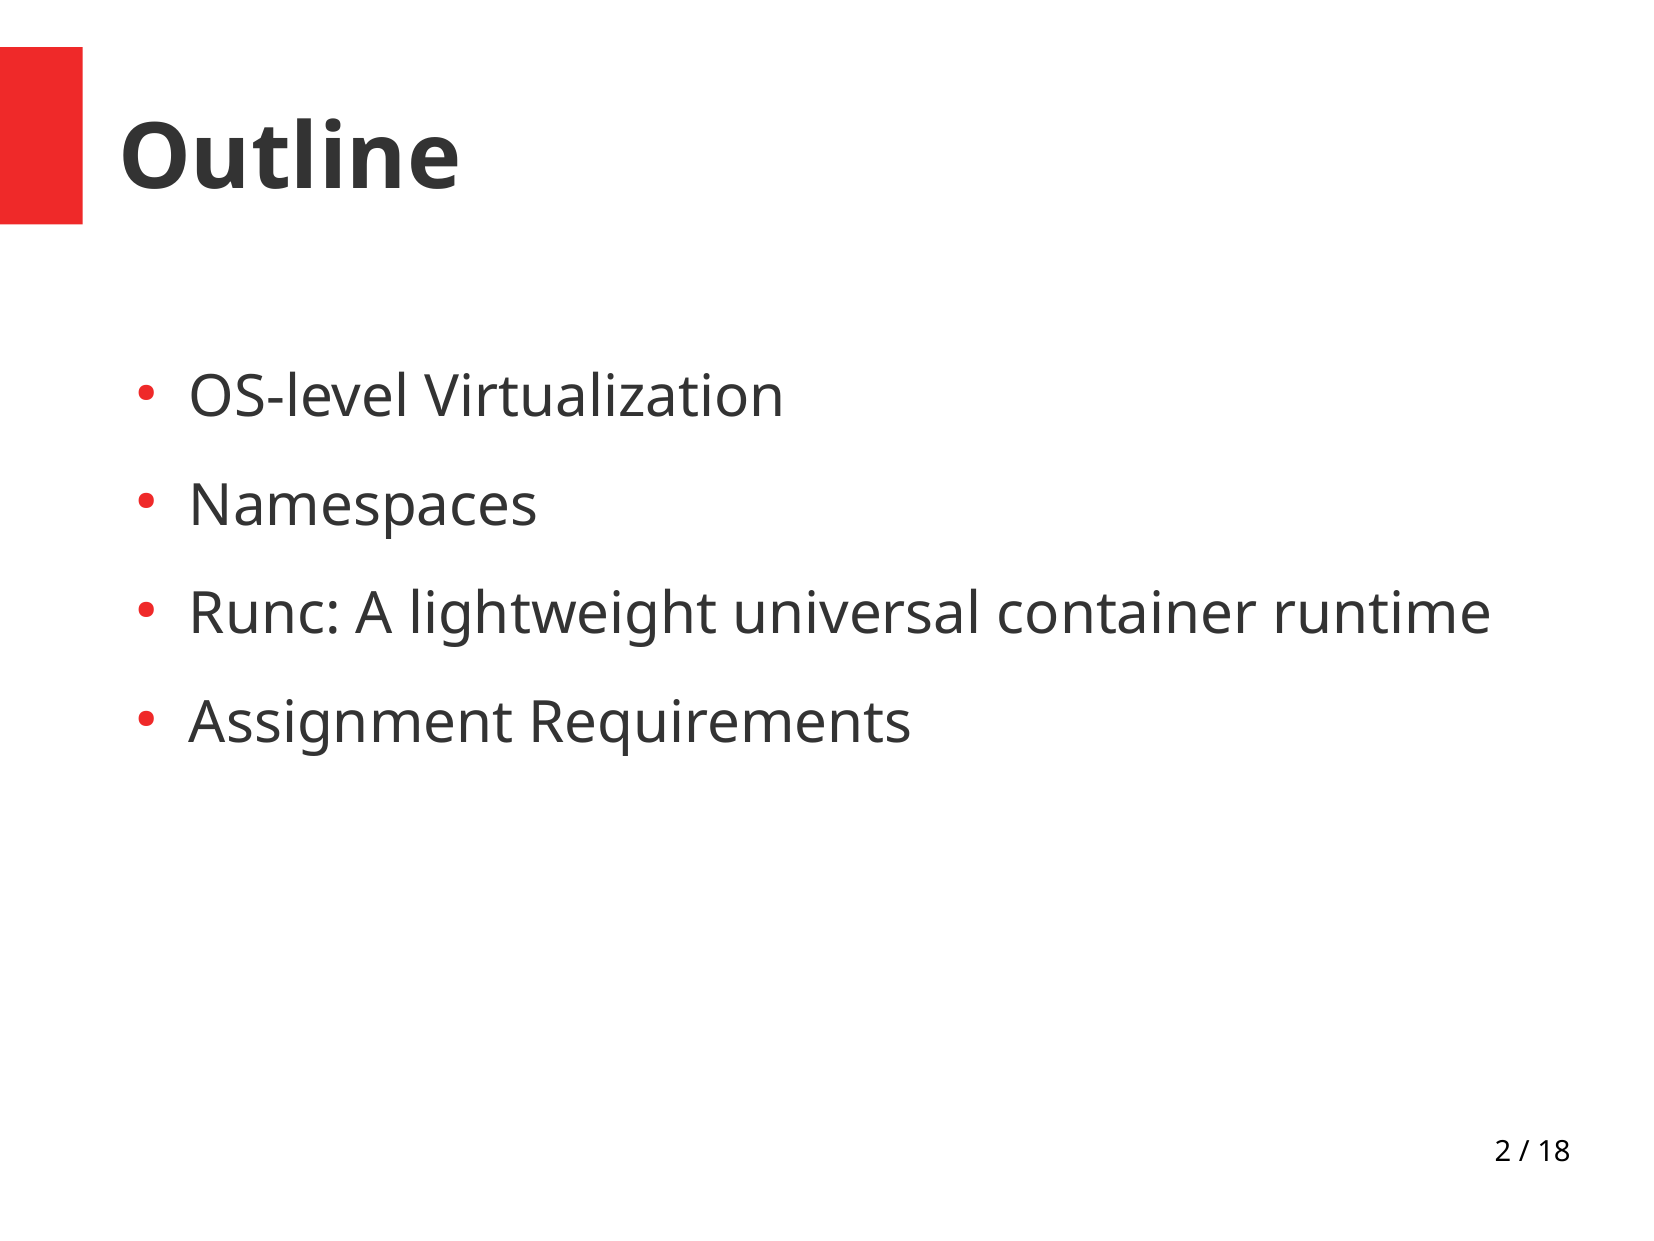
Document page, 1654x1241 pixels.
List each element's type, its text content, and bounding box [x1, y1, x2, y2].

list OS-level Virtualization Namespaces Runc: A lightweight universal container runtime Assignment Requirements [118, 354, 1536, 1074]
title Outline [118, 49, 1571, 257]
